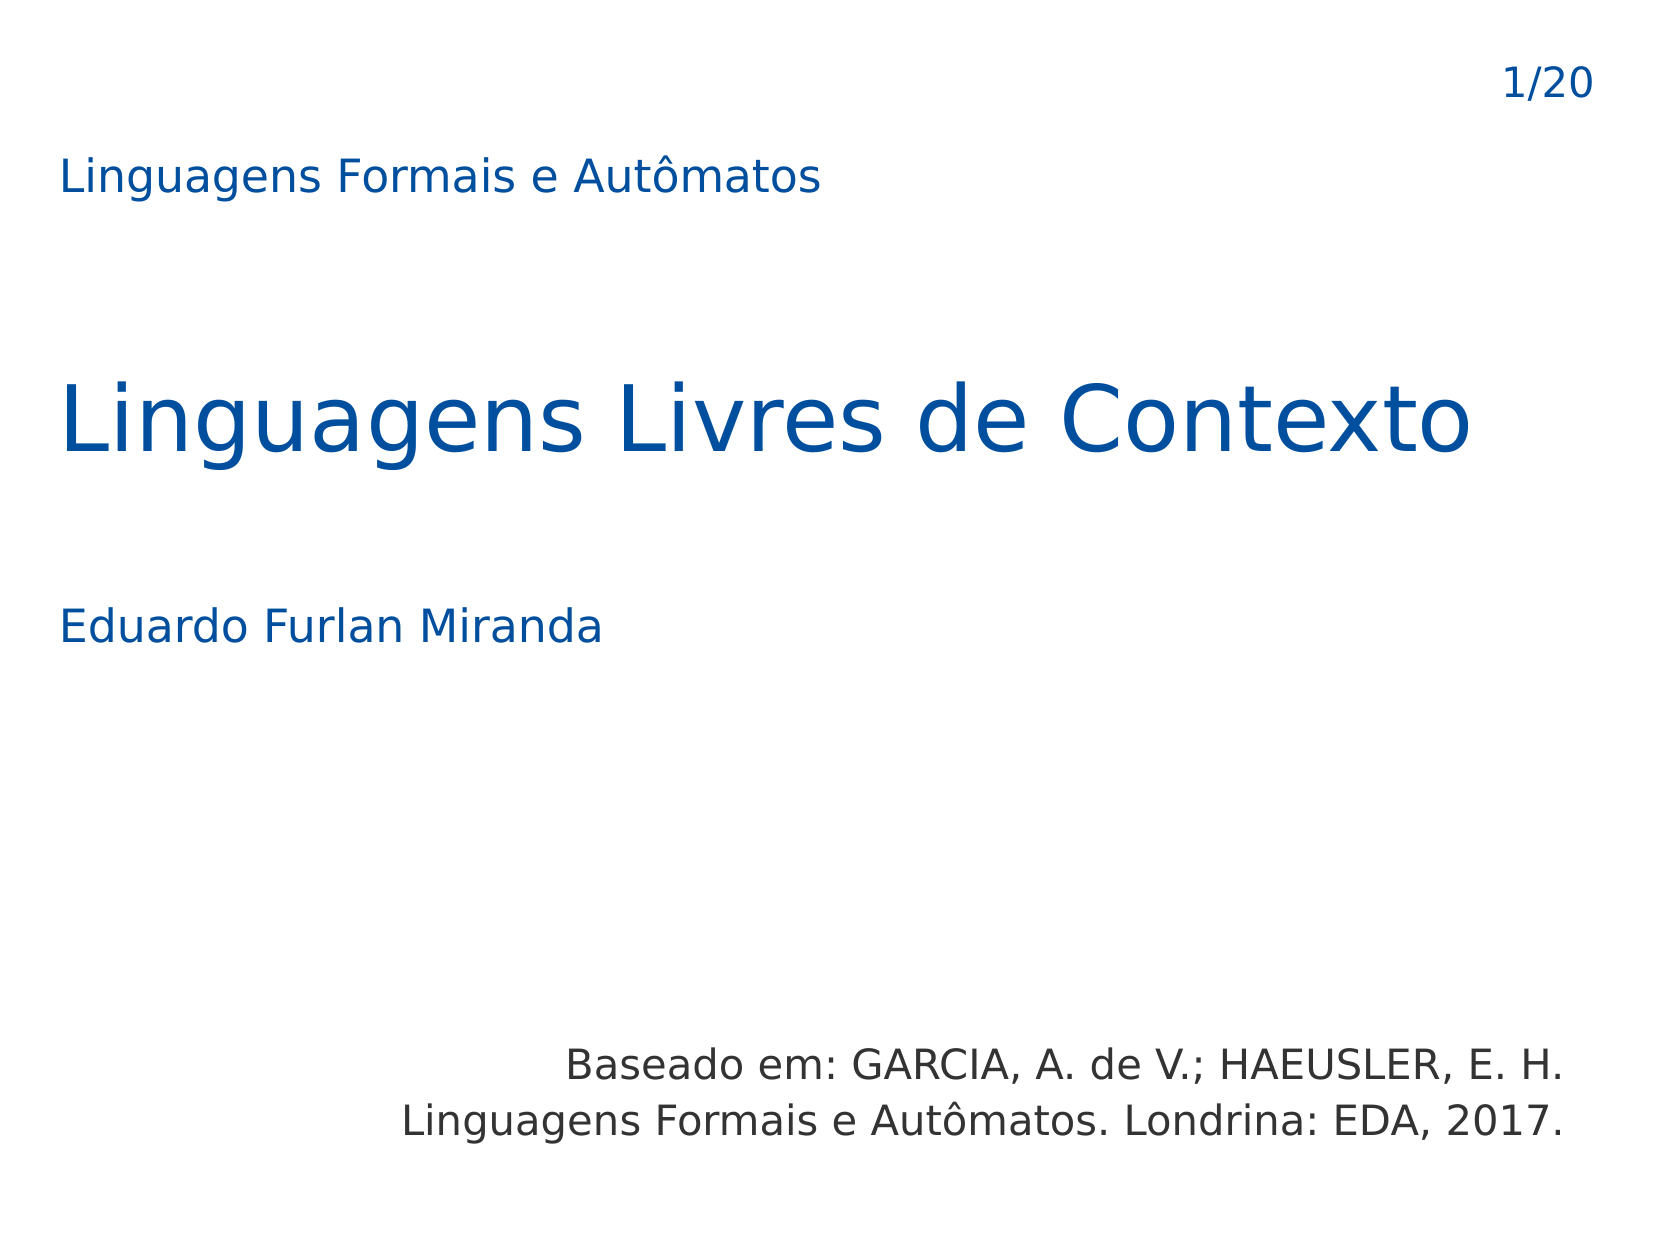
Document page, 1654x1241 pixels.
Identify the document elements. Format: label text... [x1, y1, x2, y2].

list Baseado em: GARCIA, A. de V.; HAEUSLER, E. H. Linguagens Formais e Autômatos. Londrina: EDA, 2017. [366, 1033, 1565, 1211]
list Linguagens Formais e Autômatos Linguagens Livres de Contexto Eduardo Furlan Miranda [59, 141, 1625, 1211]
